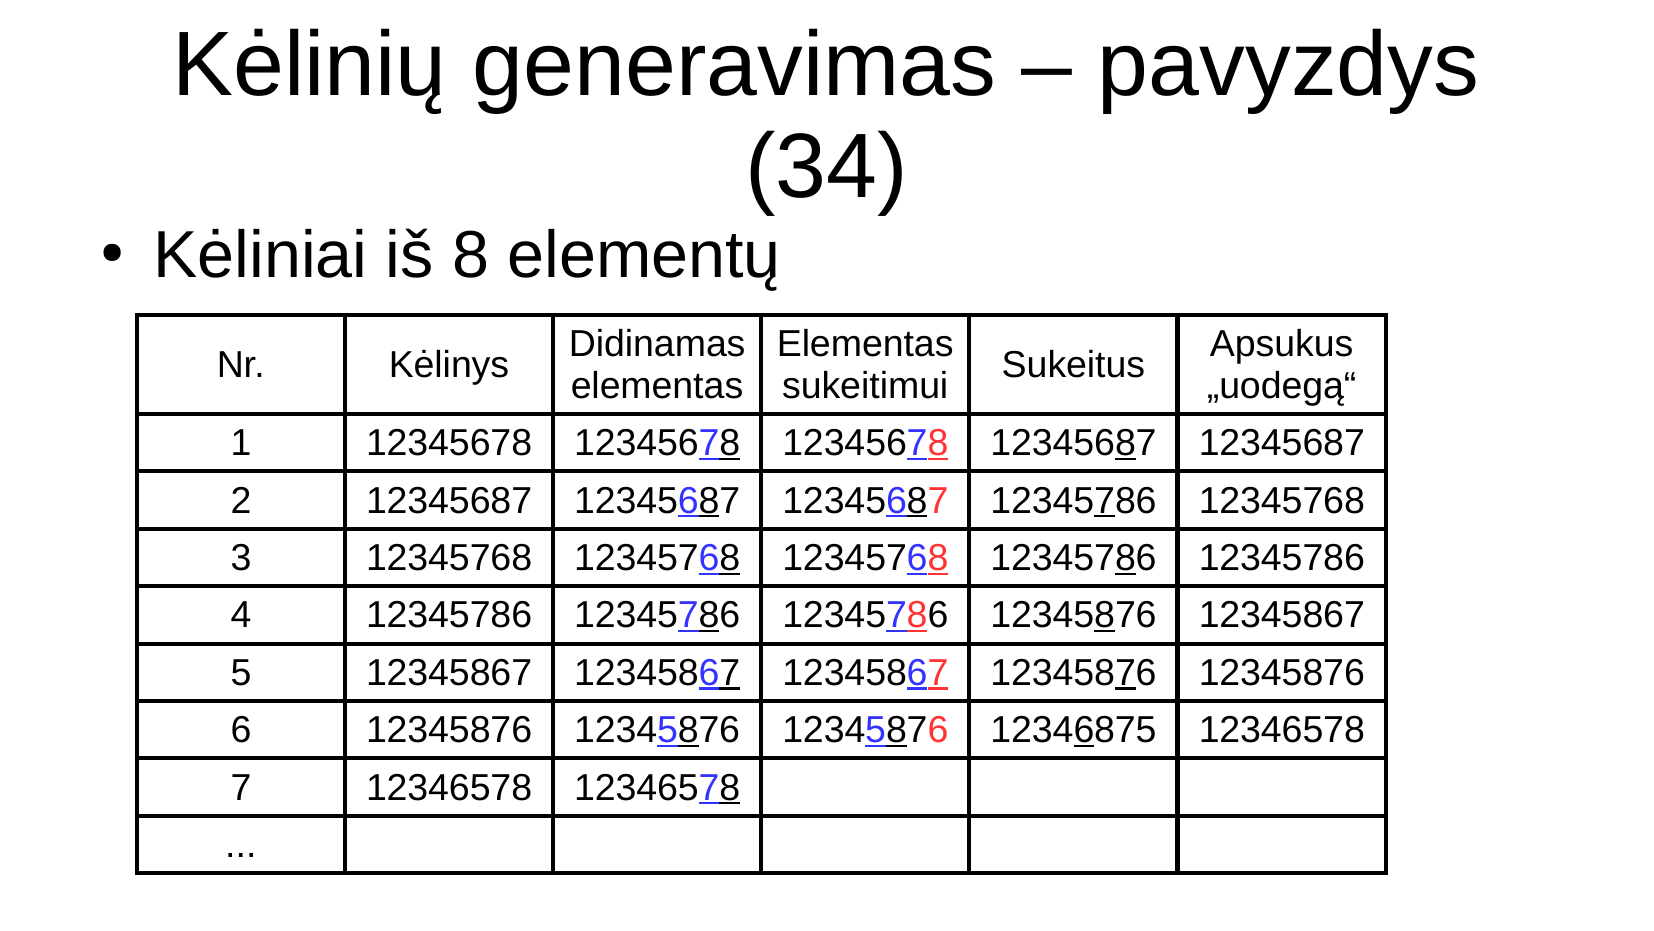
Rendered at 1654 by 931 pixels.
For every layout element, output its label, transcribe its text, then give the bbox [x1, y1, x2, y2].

table_cell 12345876 [971, 646, 1175, 699]
table_cell 12345876 [971, 588, 1175, 642]
list Kėliniai iš 8 elementų [82, 217, 1571, 757]
table_cell 12345786 [1180, 531, 1384, 584]
table_cell 12345786 [763, 588, 967, 642]
table_header Sukeitus [971, 317, 1175, 412]
table_cell 12345768 [555, 531, 759, 584]
table_header Nr. [139, 317, 343, 412]
table_cell 12345867 [555, 646, 759, 699]
table_cell 12345687 [555, 473, 759, 527]
table_cell 12345678 [763, 416, 967, 469]
table_cell [1180, 818, 1384, 871]
table_cell 2 [139, 473, 343, 527]
table_cell 12345867 [347, 646, 551, 699]
table_header Apsukus „uodegą“ [1180, 317, 1384, 412]
table_cell 4 [139, 588, 343, 642]
table_cell ... [139, 818, 343, 871]
table_cell 12345876 [347, 703, 551, 756]
title Kėlinių generavimas – pavyzdys (34) [82, 12, 1571, 217]
table_cell 12345687 [971, 416, 1175, 469]
table_cell 5 [139, 646, 343, 699]
table_cell 12345867 [763, 646, 967, 699]
table_cell 12345687 [1180, 416, 1384, 469]
table_cell [1180, 760, 1384, 814]
table_cell [555, 818, 759, 871]
table_cell 12345786 [347, 588, 551, 642]
table_cell 12346578 [1180, 703, 1384, 756]
table_cell 12345786 [971, 531, 1175, 584]
table_cell 12345687 [347, 473, 551, 527]
table_cell [347, 818, 551, 871]
table_cell [971, 818, 1175, 871]
table_cell 12345876 [1180, 646, 1384, 699]
table_cell 6 [139, 703, 343, 756]
table_cell 12345876 [763, 703, 967, 756]
table_header Kėlinys [347, 317, 551, 412]
table_header Elementas sukeitimui [763, 317, 967, 412]
table_cell [971, 760, 1175, 814]
table_cell 12345786 [555, 588, 759, 642]
table_cell 7 [139, 760, 343, 814]
table_cell 12345768 [1180, 473, 1384, 527]
table_cell 1 [139, 416, 343, 469]
table_cell 12345678 [555, 416, 759, 469]
table_cell 12345876 [555, 703, 759, 756]
table_cell [763, 760, 967, 814]
table_cell 12346875 [971, 703, 1175, 756]
table_cell 12345768 [763, 531, 967, 584]
table_cell 12345867 [1180, 588, 1384, 642]
table_cell 12345768 [347, 531, 551, 584]
table_cell 12345786 [971, 473, 1175, 527]
table_cell 3 [139, 531, 343, 584]
table_cell [763, 818, 967, 871]
table_cell 12345687 [763, 473, 967, 527]
table_cell 12346578 [555, 760, 759, 814]
table_cell 12345678 [347, 416, 551, 469]
table_cell 12346578 [347, 760, 551, 814]
table_header Didinamas elementas [555, 317, 759, 412]
